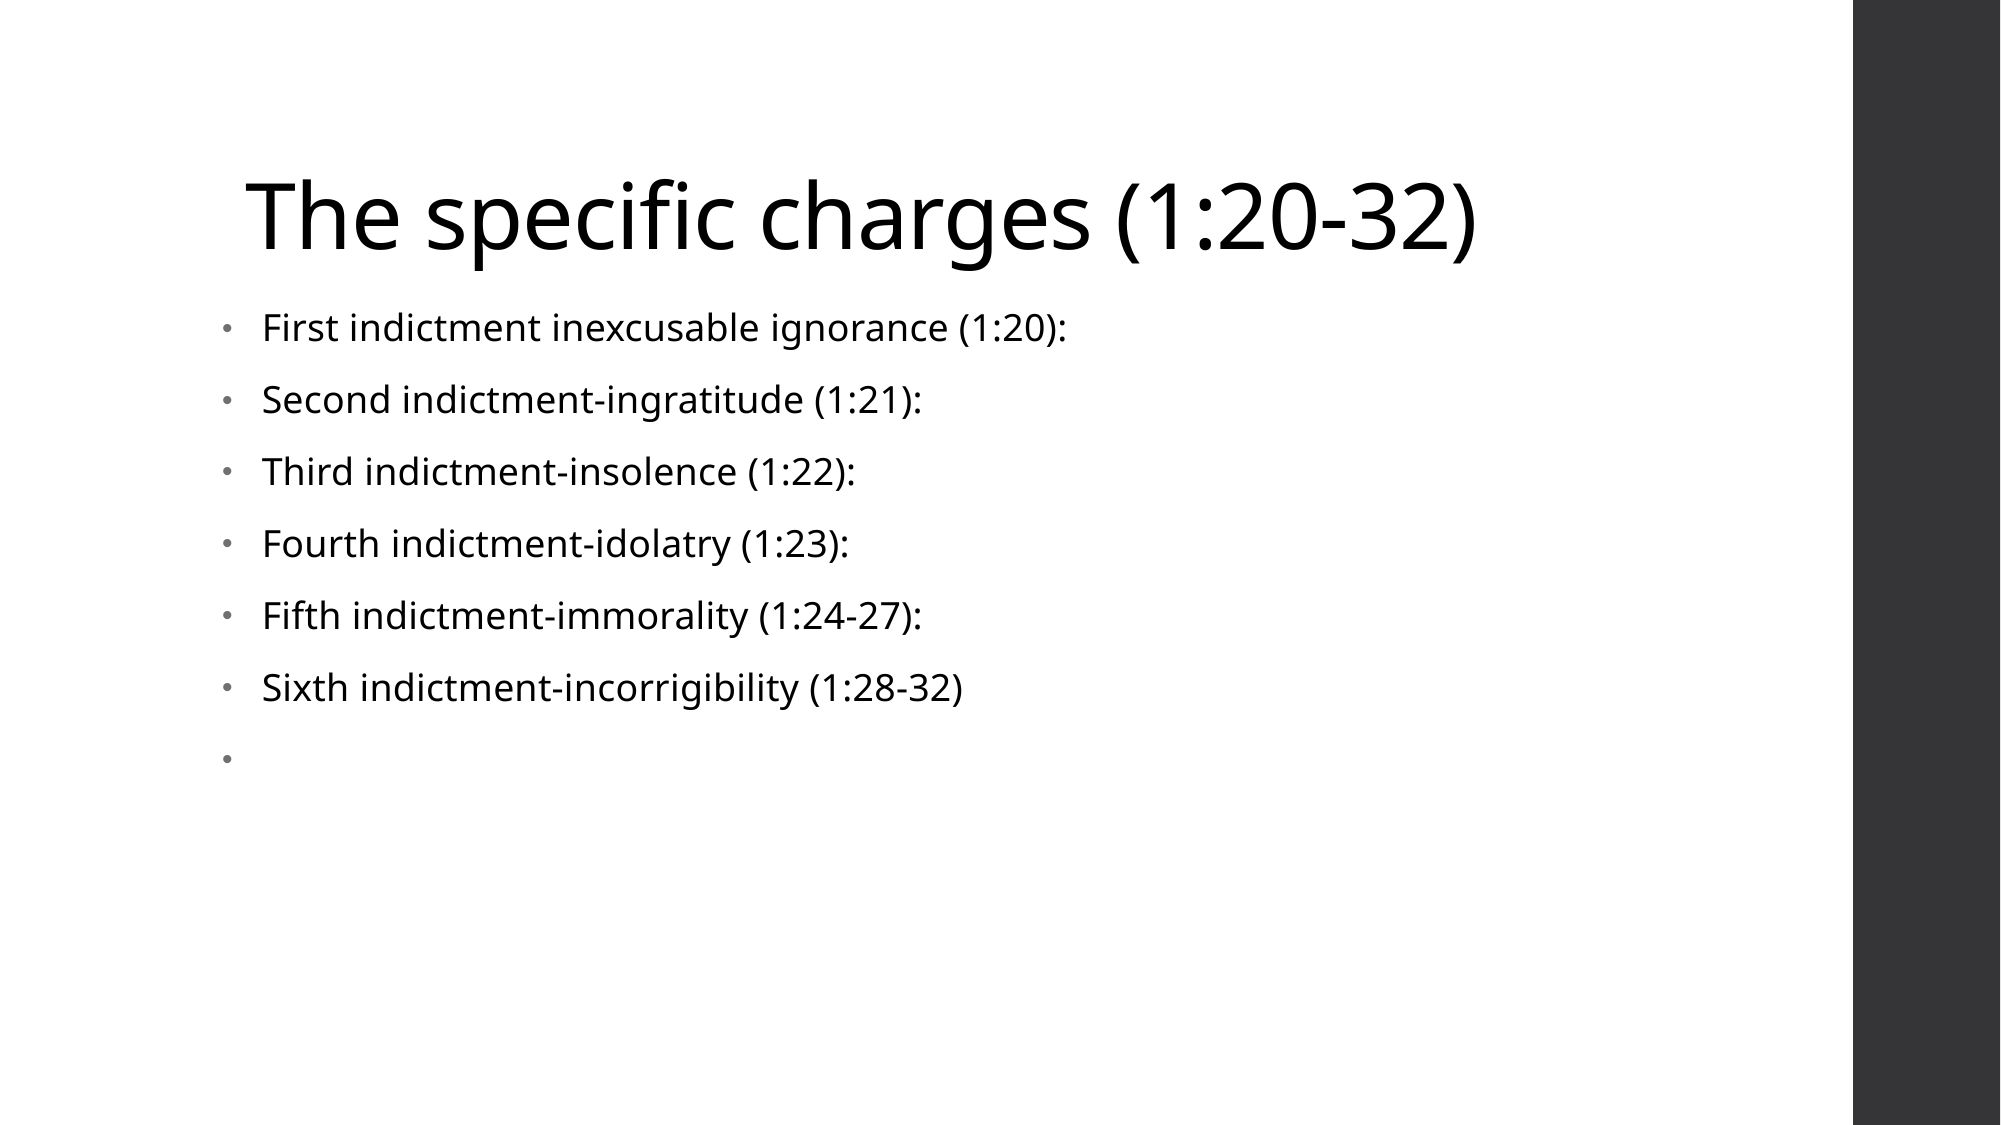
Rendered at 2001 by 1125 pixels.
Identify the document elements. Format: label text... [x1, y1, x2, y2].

title The specific charges (1:20-32) [206, 60, 1797, 278]
list First indictment inexcusable ignorance (1:20): Second indictment-ingratitude (1:21): Third indictment-insolence (1:22): Fourth indictment-idolatry (1:23): Fifth indictment-immorality (1:24-27): Sixth indictment-incorrigibility (1:28-32) [206, 299, 1617, 1014]
